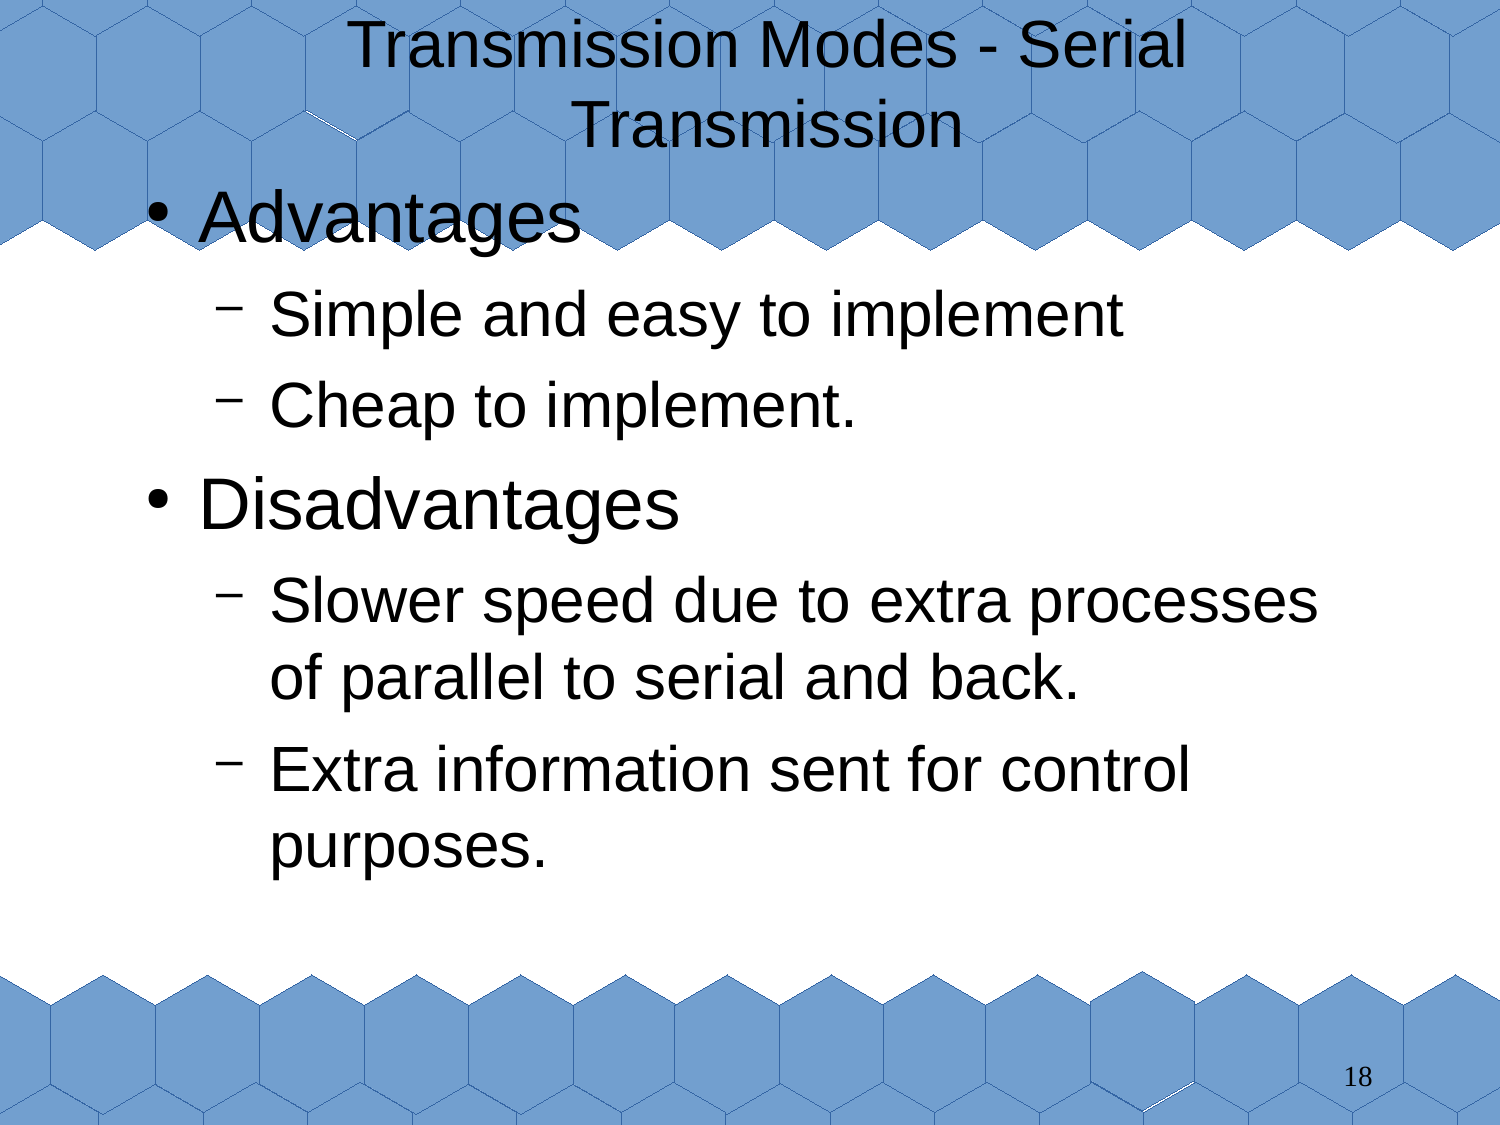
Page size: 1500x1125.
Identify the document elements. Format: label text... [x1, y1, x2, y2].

list Advantages Simple and easy to implement Cheap to implement. Disadvantages Slower speed due to extra processes of parallel to serial and back. Extra information sent for control purposes. [112, 162, 1388, 1025]
title Transmission Modes - Serial Transmission [112, 0, 1388, 162]
text_box <number> [1074, 1050, 1388, 1125]
